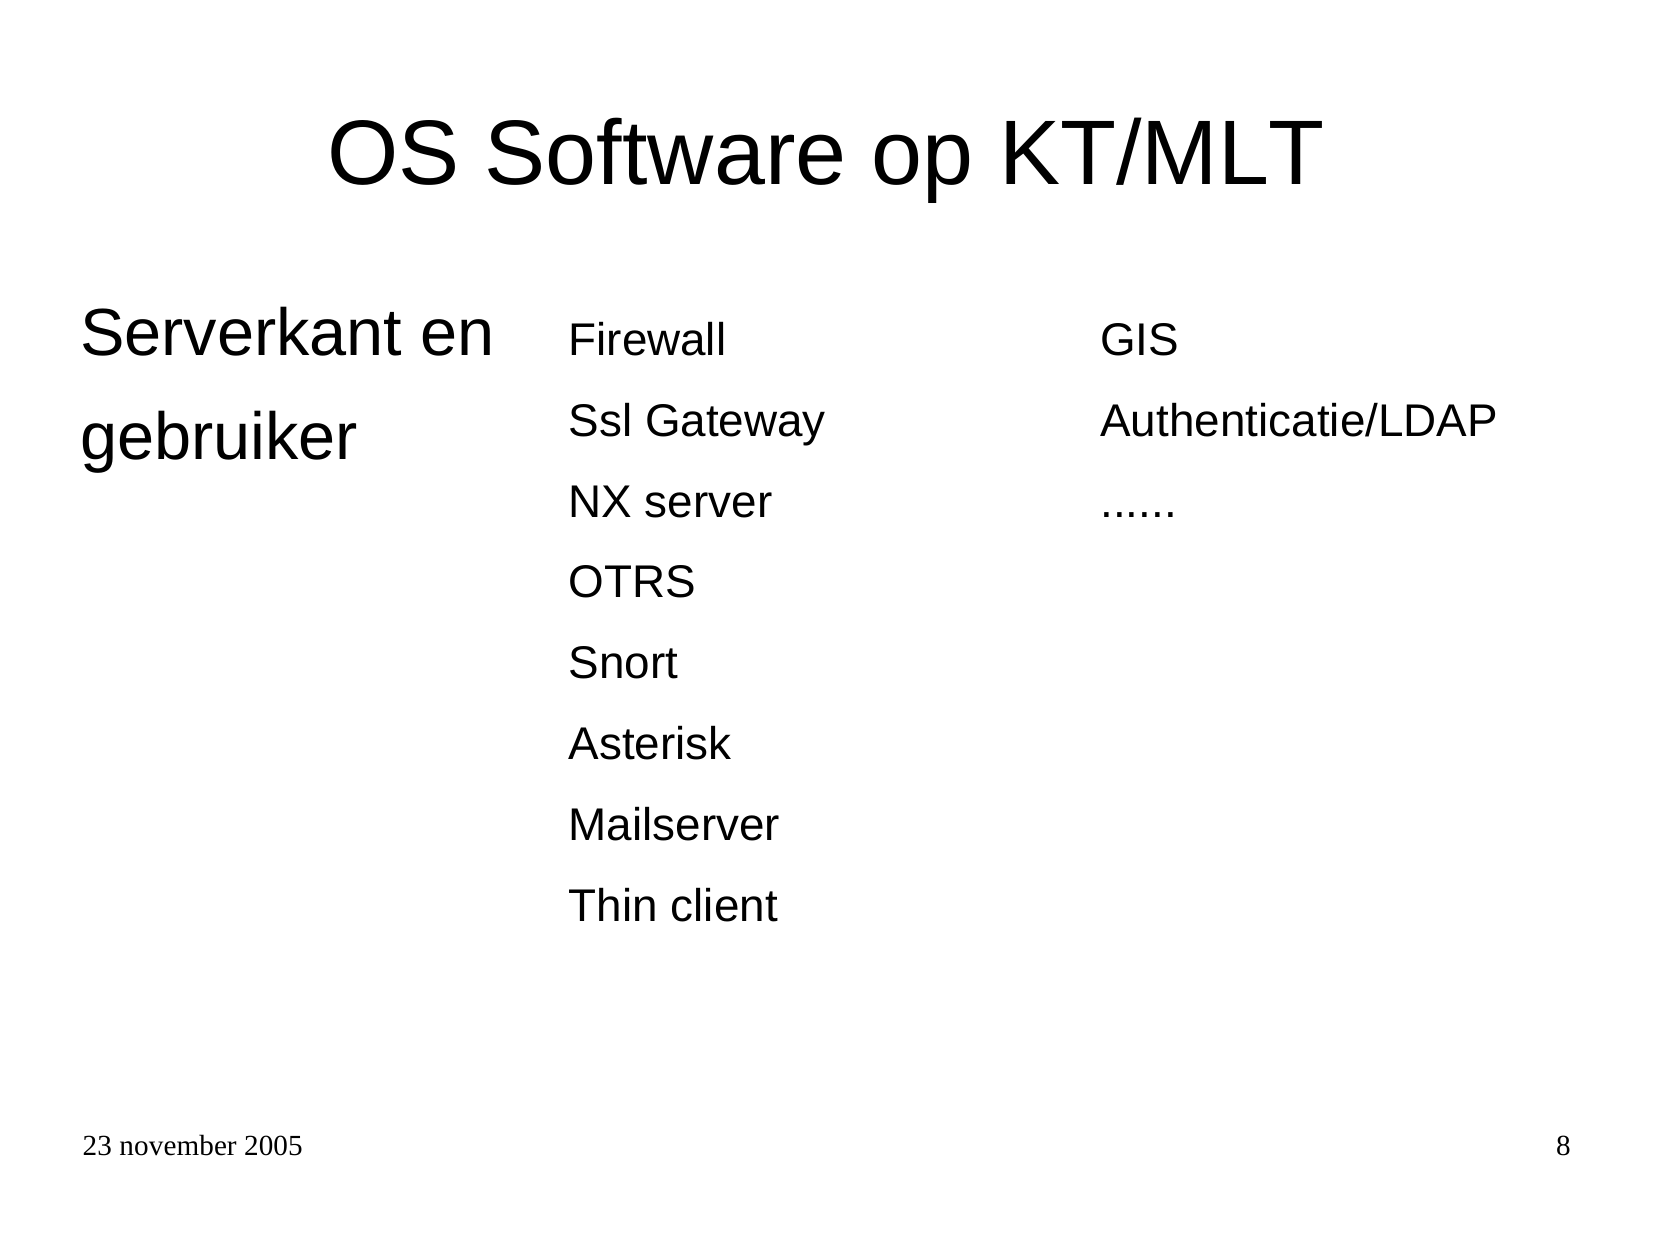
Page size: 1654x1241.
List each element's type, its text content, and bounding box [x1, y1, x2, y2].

list Serverkant en gebruiker [62, 295, 532, 475]
title OS Software op KT/MLT [82, 49, 1571, 257]
list GIS Authenticatie/LDAP ...... [1082, 314, 1595, 1037]
list Firewall Ssl Gateway NX server OTRS Snort Asterisk Mailserver Thin client [551, 314, 1063, 1037]
